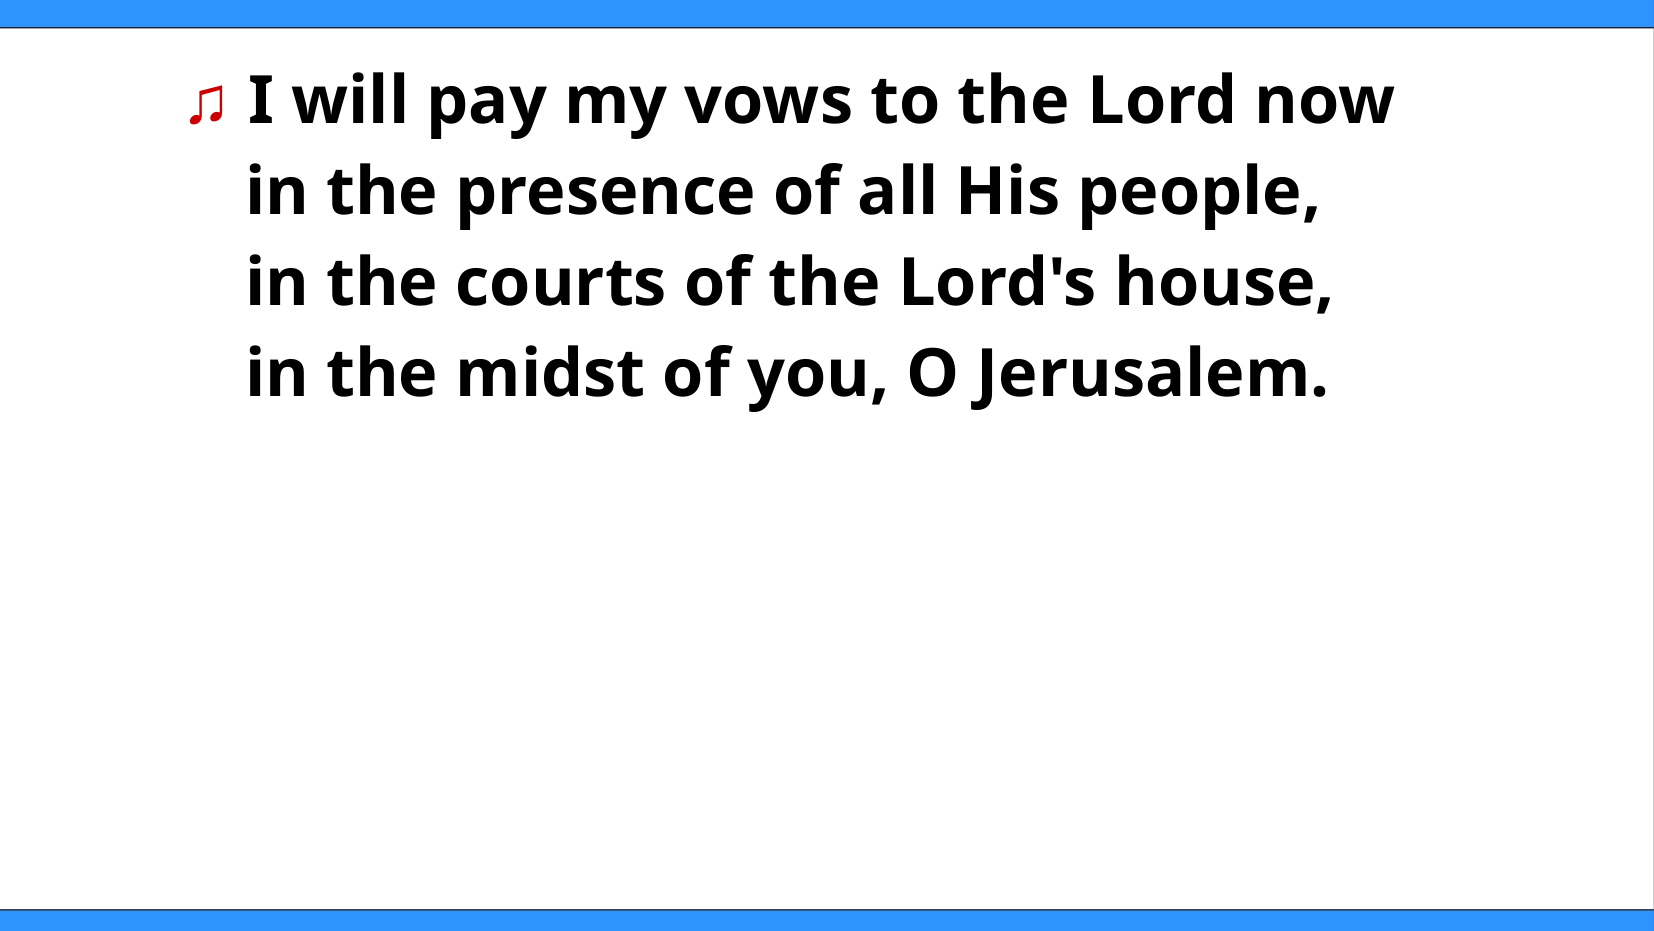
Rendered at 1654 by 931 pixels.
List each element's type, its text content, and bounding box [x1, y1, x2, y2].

text_box ♫ I will pay my vows to the Lord now in the presence of all His people, in the courts of the Lord's house, in the midst of you, O Jerusalem. [75, 45, 1576, 472]
picture [0, 0, 1654, 931]
